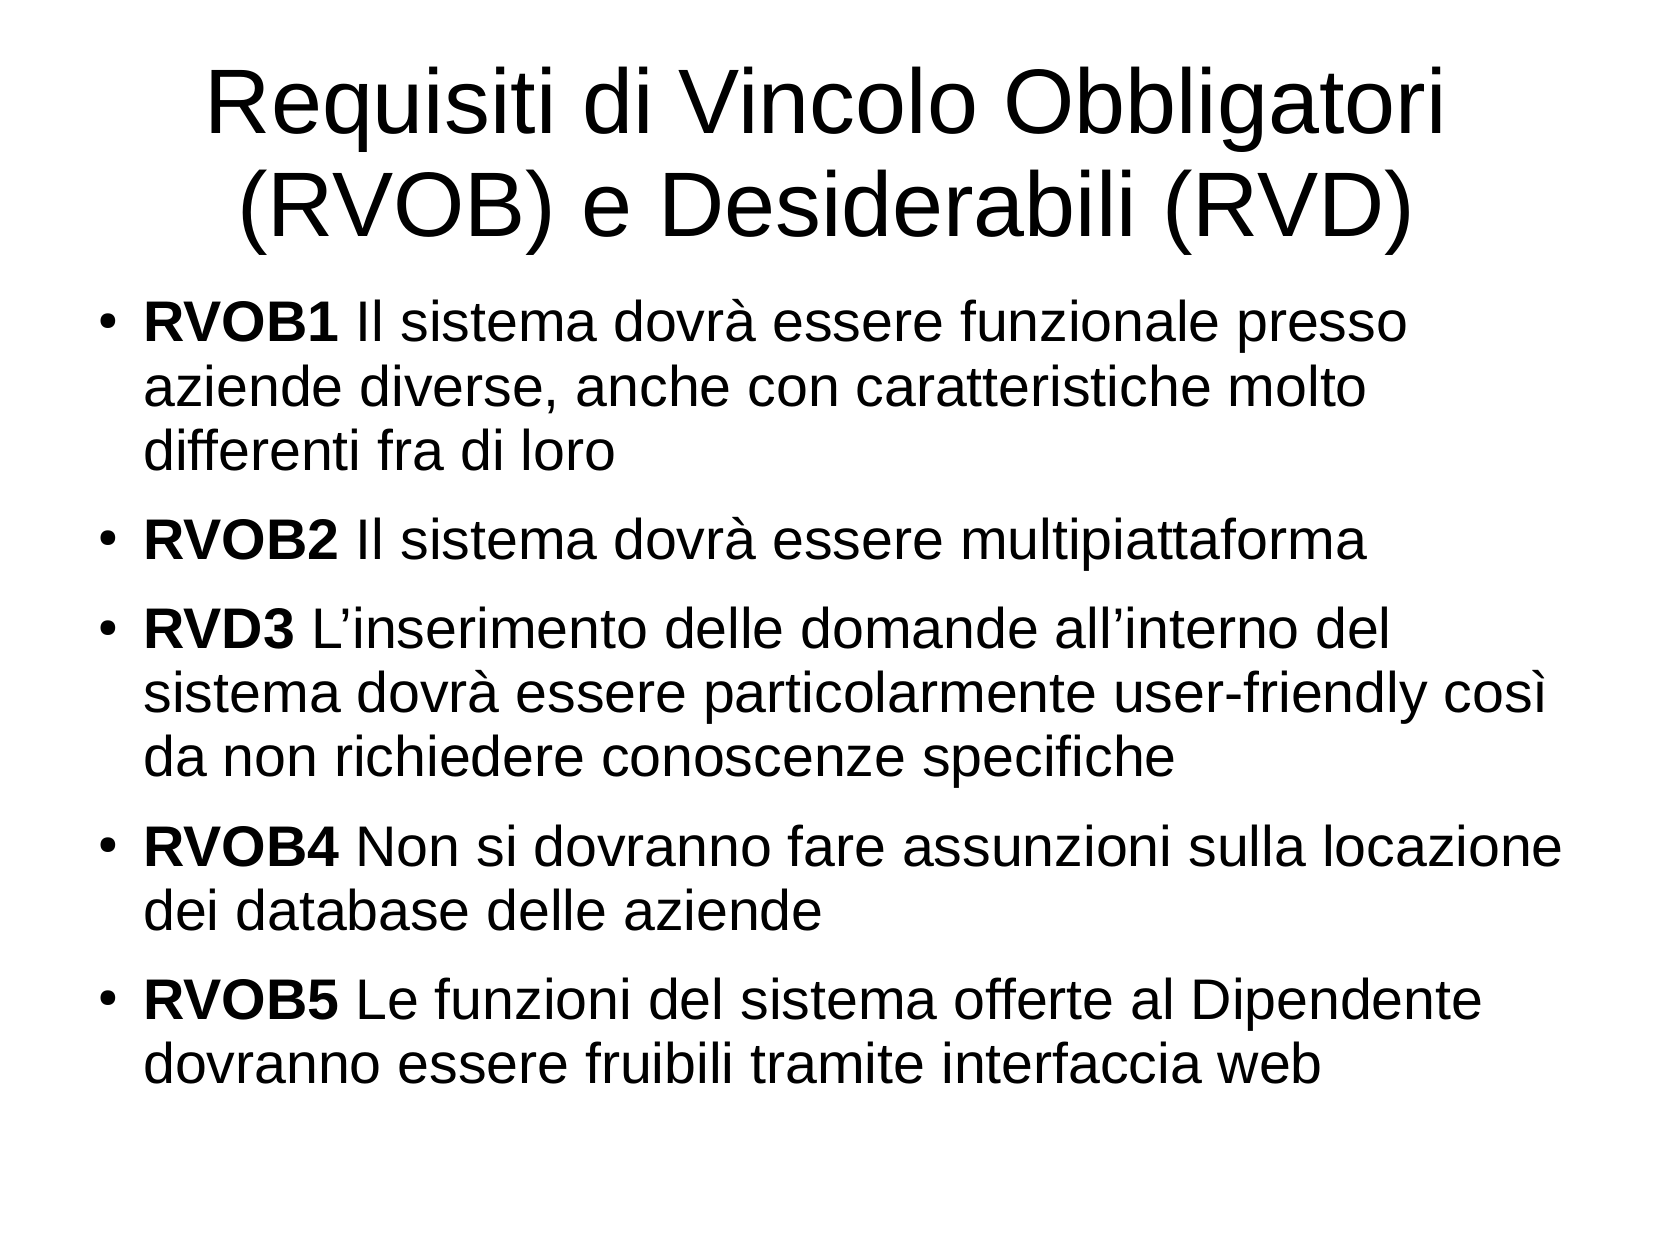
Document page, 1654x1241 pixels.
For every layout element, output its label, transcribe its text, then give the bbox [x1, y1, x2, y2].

list RVOB1 Il sistema dovrà essere funzionale presso aziende diverse, anche con caratteristiche molto differenti fra di loro RVOB2 Il sistema dovrà essere multipiattaforma RVD3 L’inserimento delle domande all’interno del sistema dovrà essere particolarmente user-friendly così da non richiedere conoscenze specifiche RVOB4 Non si dovranno fare assunzioni sulla locazione dei database delle aziende RVOB5 Le funzioni del sistema offerte al Dipendente dovranno essere fruibili tramite interfaccia web [82, 290, 1571, 1109]
title Requisiti di Vincolo Obbligatori (RVOB) e Desiderabili (RVD) [82, 38, 1571, 267]
